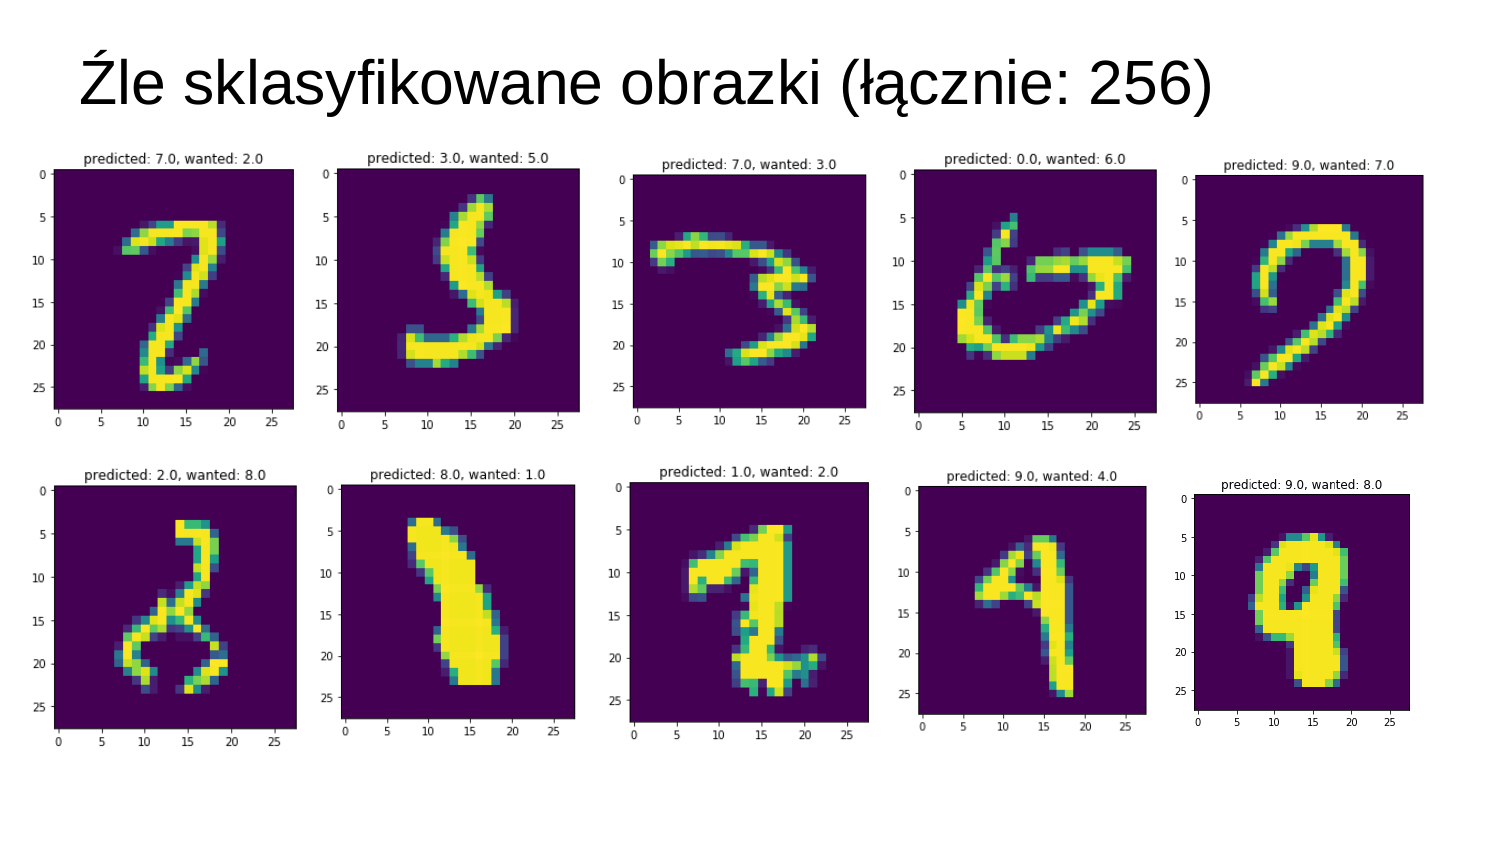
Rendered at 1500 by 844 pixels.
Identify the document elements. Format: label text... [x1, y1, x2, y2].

picture [24, 145, 305, 436]
picture [884, 145, 1434, 439]
picture [600, 458, 880, 748]
title Źle sklasyfikowane obrazki (łącznie: 256) [64, 26, 1463, 121]
picture [1167, 472, 1419, 733]
picture [890, 463, 1157, 739]
picture [312, 461, 586, 744]
picture [307, 144, 591, 438]
picture [604, 151, 877, 433]
picture [24, 461, 308, 755]
